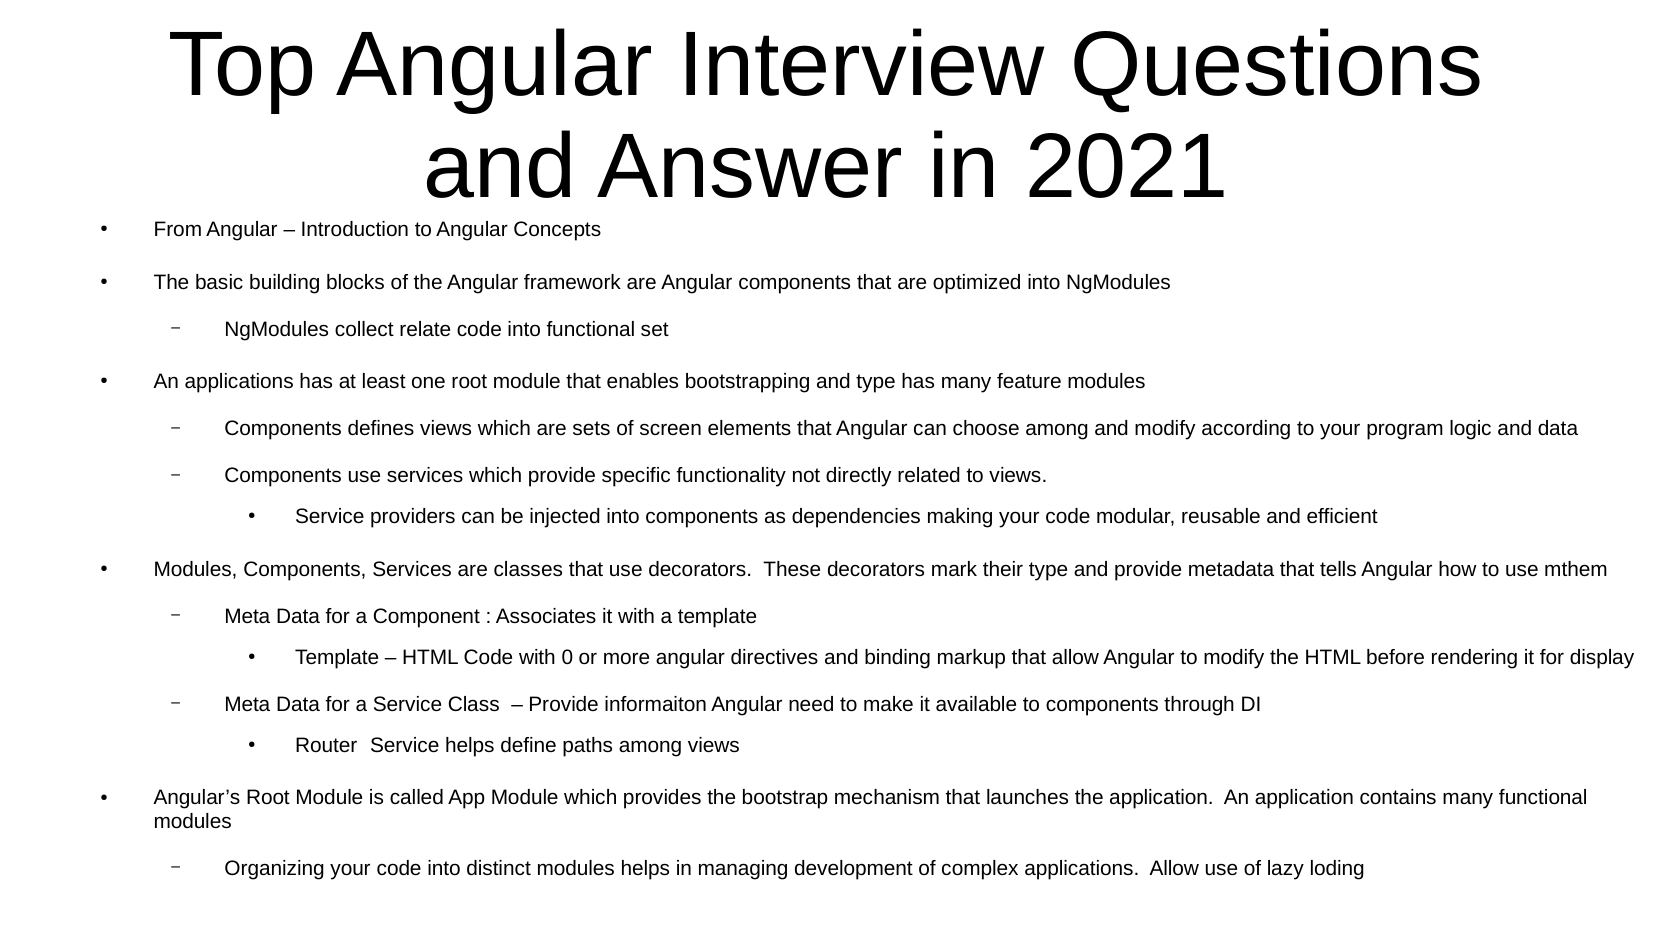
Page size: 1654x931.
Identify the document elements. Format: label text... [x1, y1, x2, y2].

title Top Angular Interview Questions and Answer in 2021 [82, 12, 1571, 217]
list From Angular – Introduction to Angular Concepts The basic building blocks of the Angular framework are Angular components that are optimized into NgModules NgModules collect relate code into functional set An applications has at least one root module that enables bootstrapping and type has many feature modules Components defines views which are sets of screen elements that Angular can choose among and modify according to your program logic and data Components use services which provide specific functionality not directly related to views. Service providers can be injected into components as dependencies making your code modular, reusable and efficient Modules, Components, Services are classes that use decorators. These decorators mark their type and provide metadata that tells Angular how to use mthem Meta Data for a Component : Associates it with a template Template – HTML Code with 0 or more angular directives and binding markup that allow Angular to modify the HTML before rendering it for display Meta Data for a Service Class – Provide informaiton Angular need to make it available to components through DI Router Service helps define paths among views Angular’s Root Module is called App Module which provides the bootstrap mechanism that launches the application. An application contains many functional modules Organizing your code into distinct modules helps in managing development of complex applications. Allow use of lazy loding [82, 217, 1636, 916]
